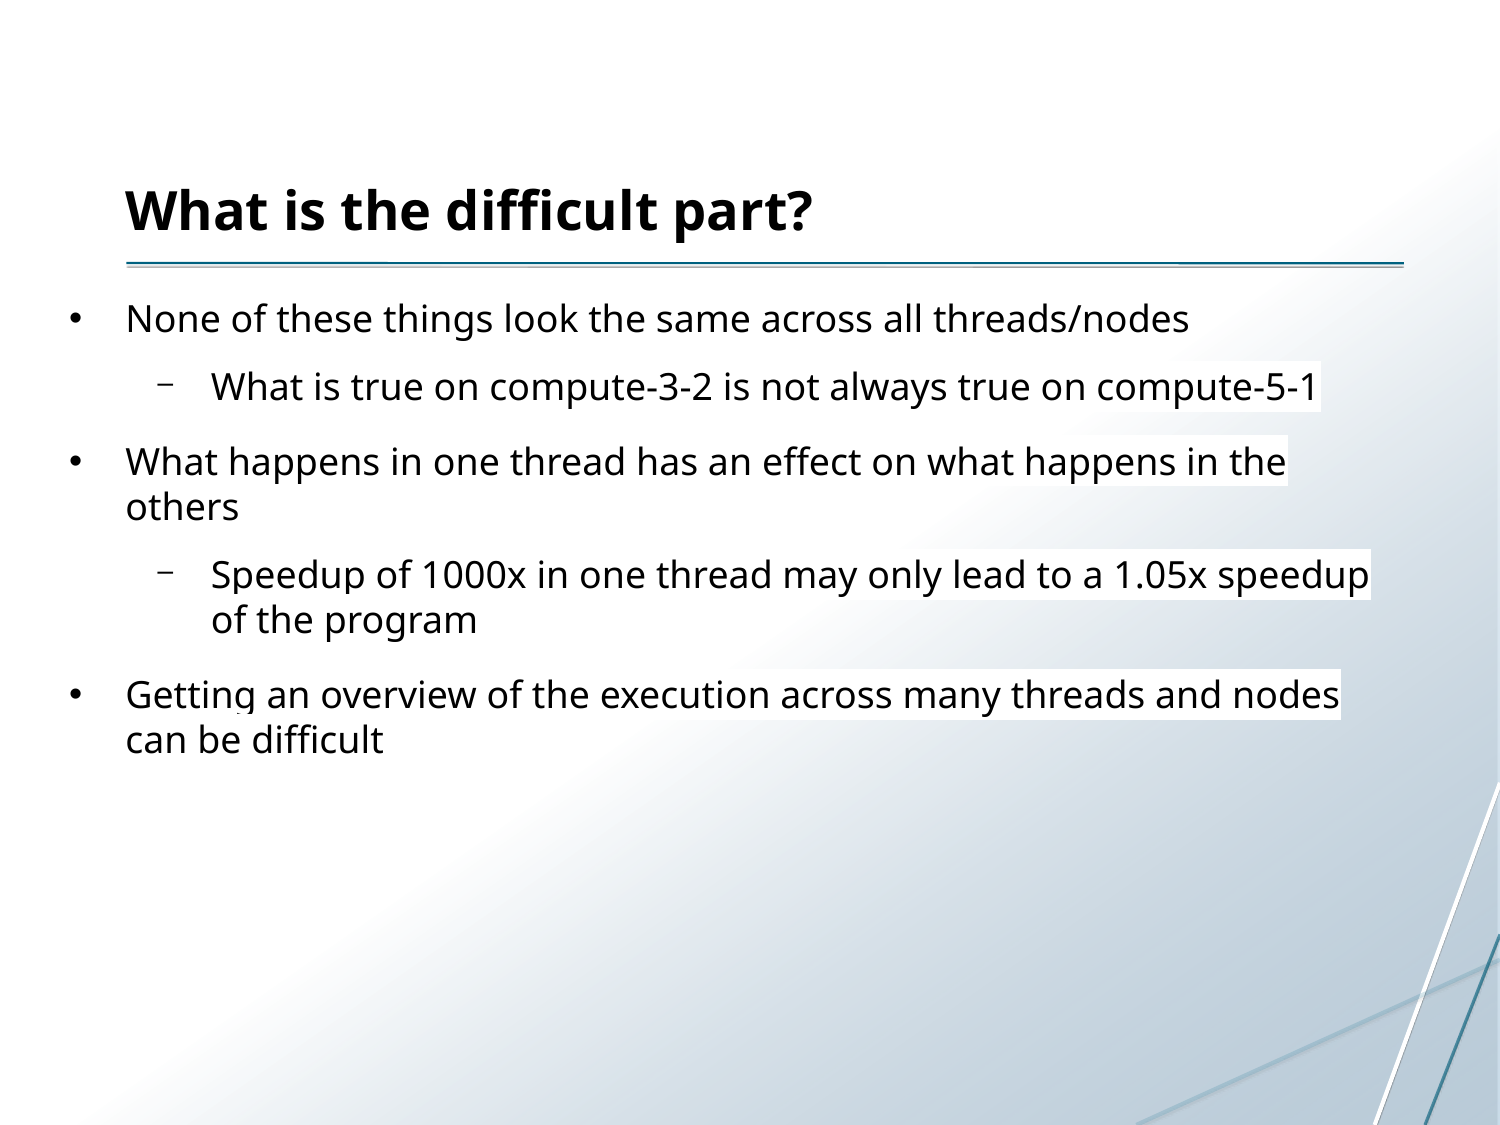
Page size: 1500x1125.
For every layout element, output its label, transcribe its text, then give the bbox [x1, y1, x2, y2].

list None of these things look the same across all threads/nodes What is true on compute-3-2 is not always true on compute-5-1 What happens in one thread has an effect on what happens in the others Speedup of 1000x in one thread may only lead to a 1.05x speedup of the program Getting an overview of the execution across many threads and nodes can be difficult [54, 287, 1404, 1005]
title What is the difficult part? [109, 49, 1403, 249]
